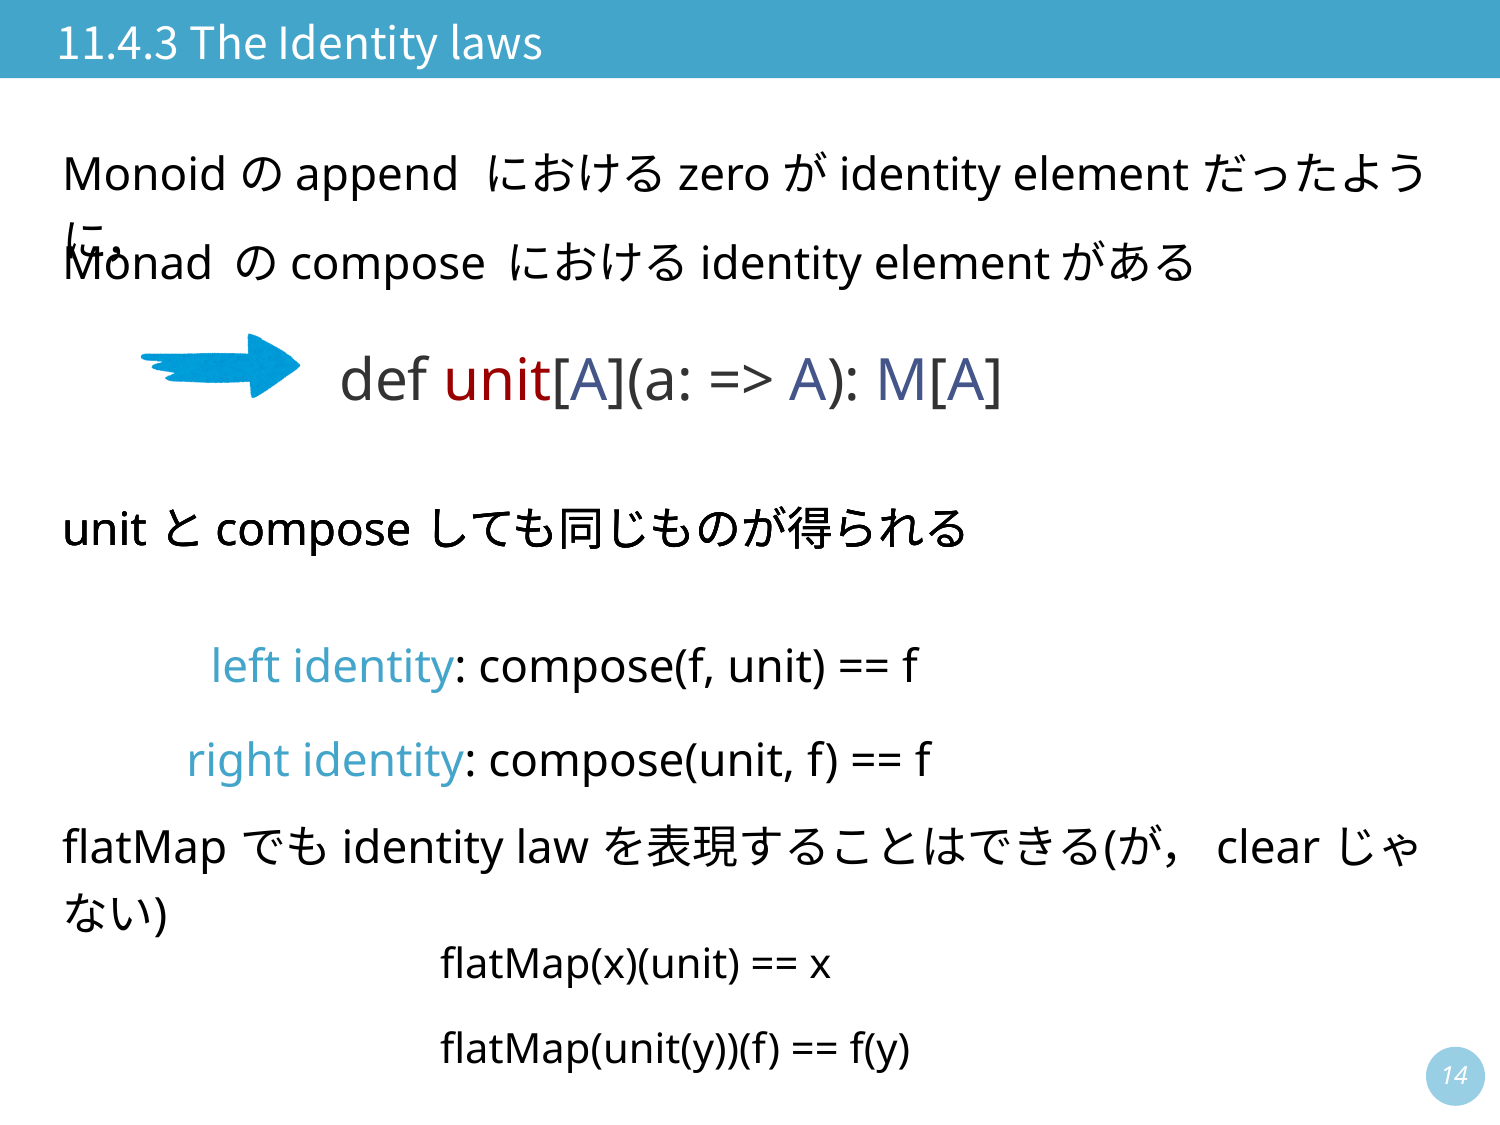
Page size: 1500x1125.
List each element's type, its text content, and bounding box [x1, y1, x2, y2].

text_box def unit[A](a: => A): M[A] [324, 330, 1128, 430]
text_box Monad の compose における identity element がある [47, 218, 1465, 302]
title 11.4.3 The Identity laws [41, 7, 1392, 76]
text_box unit と compose しても同じものが得られる [47, 484, 1465, 568]
text_box flatMap(x)(unit) == x flatMap(unit(y))(f) == f(y) [425, 897, 1098, 1022]
slide_number <number> [1424, 1046, 1484, 1107]
text_box Monoid の append における zero が identity element だったように， [47, 130, 1453, 213]
picture [135, 324, 305, 408]
text_box left identity: compose(f, unit) == f right identity: compose(unit, f) == f [171, 625, 1252, 803]
text_box flatMap でも identity law を表現することはできる(が， clear じゃない) [47, 803, 1465, 887]
